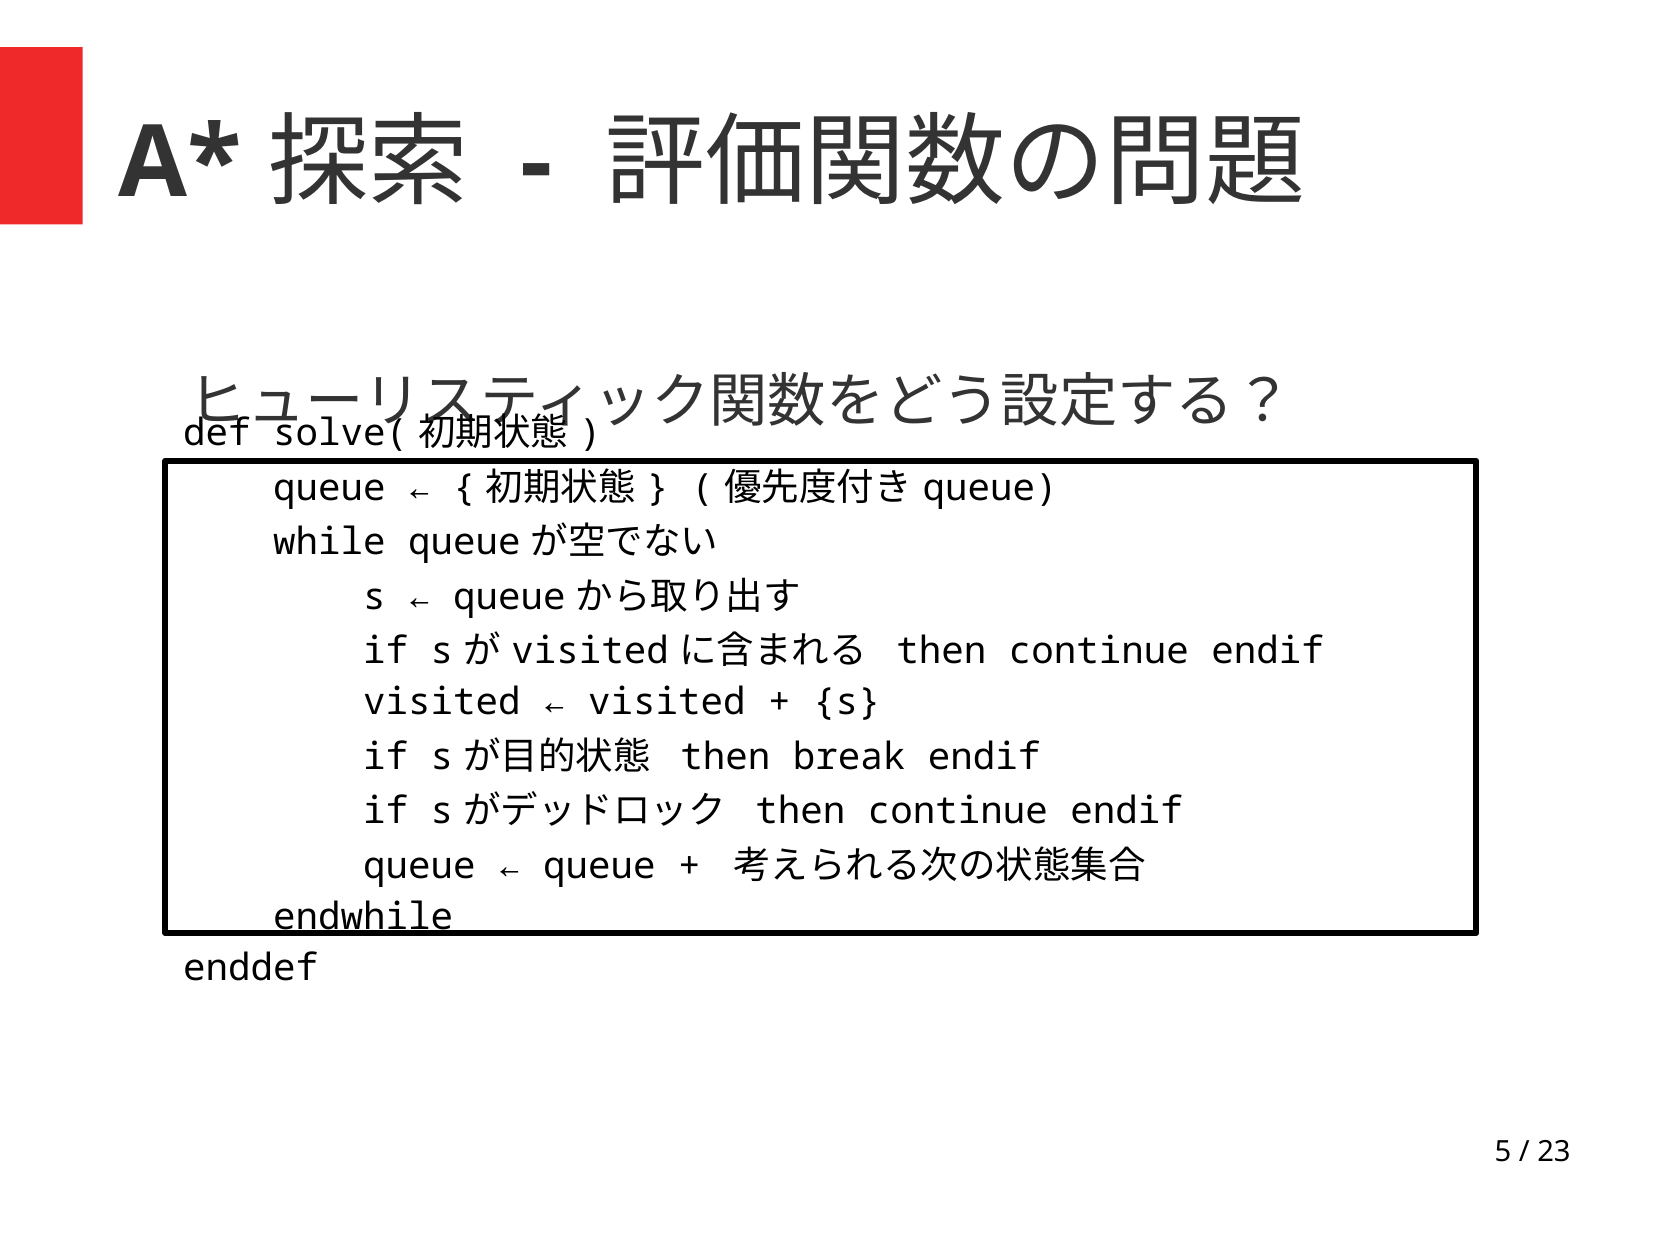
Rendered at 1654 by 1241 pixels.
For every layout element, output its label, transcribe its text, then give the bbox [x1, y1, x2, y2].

title A*探索 - 評価関数の問題 [118, 49, 1571, 257]
text_box def solve(初期状態) queue ← {初期状態} (優先度付きqueue) while queueが空でない s ← queueから取り出す if sがvisitedに含まれる then continue endif visited ← visited + {s} if sが目的状態 then break endif if sがデッドロック then continue endif queue ← queue + 考えられる次の状態集合 endwhile enddef [165, 460, 1477, 934]
list ヒューリスティック関数をどう設定する？ [118, 354, 1536, 1074]
